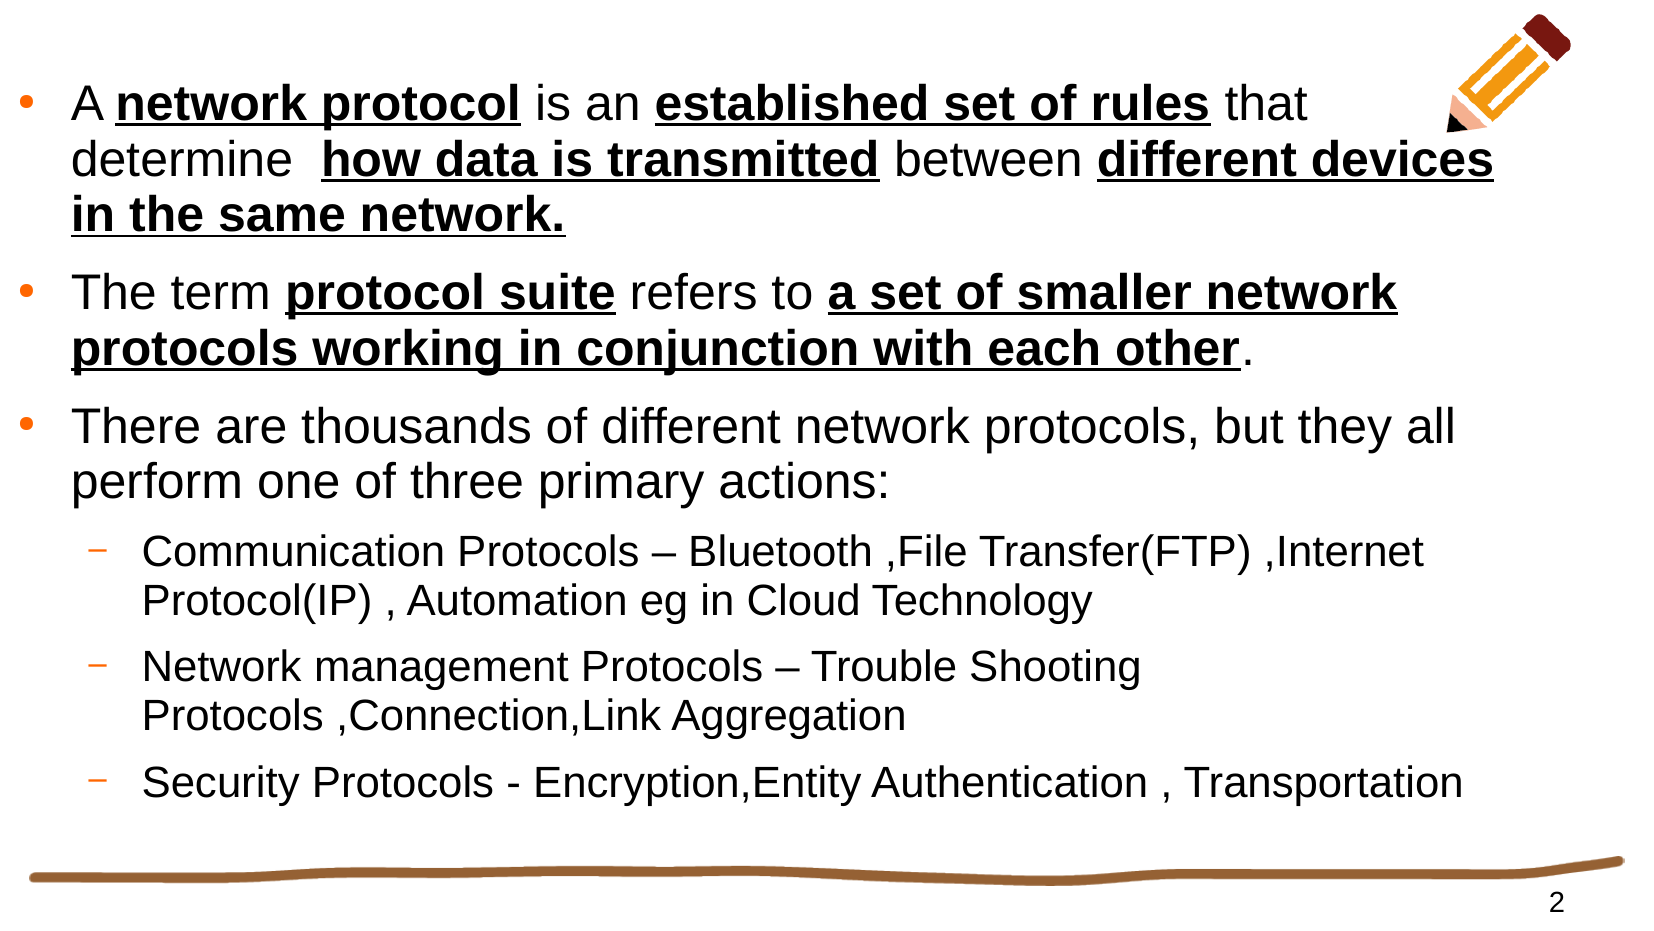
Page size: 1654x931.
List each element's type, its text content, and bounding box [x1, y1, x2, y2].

picture [1446, 14, 1571, 133]
picture [29, 856, 1625, 886]
list A network protocol is an established set of rules that determine how data is transmitted between different devices in the same network. The term protocol suite refers to a set of smaller network protocols working in conjunction with each other. There are thousands of different network protocols, but they all perform one of three primary actions: Communication Protocols – Bluetooth ,File Transfer(FTP) ,Internet Protocol(IP) , Automation eg in Cloud Technology Network management Protocols – Trouble Shooting Protocols ,Connection,Link Aggregation Security Protocols - Encryption,Entity Authentication , Transportation [0, 75, 1538, 863]
